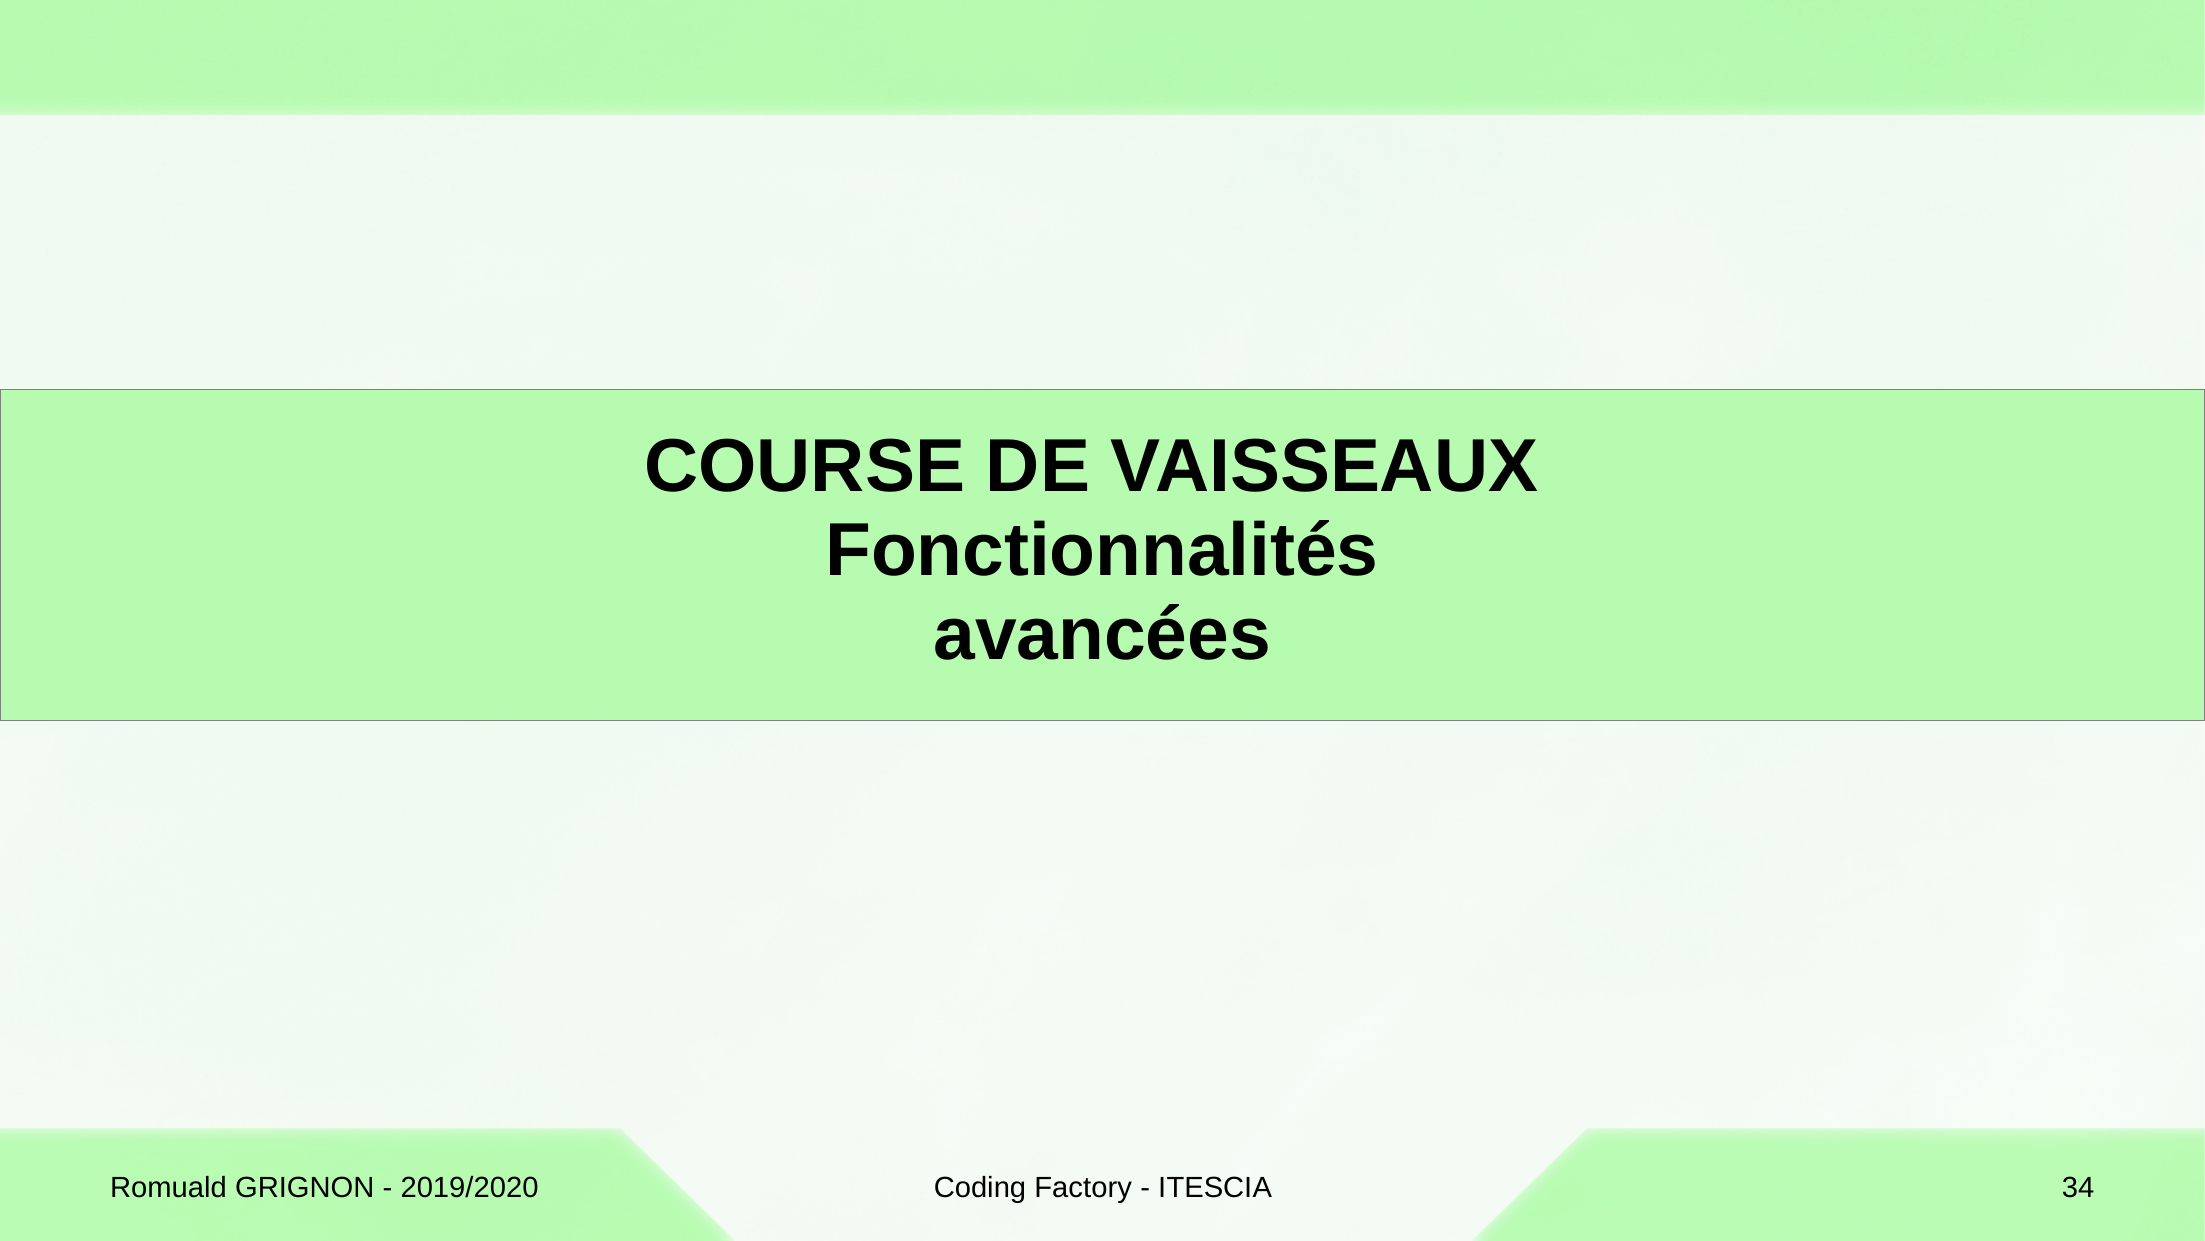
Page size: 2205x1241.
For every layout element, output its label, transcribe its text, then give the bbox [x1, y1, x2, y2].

picture [0, 721, 2205, 1241]
text_box [2095, 389, 2205, 721]
text_box [0, 389, 110, 721]
picture [0, 0, 2205, 389]
subtitle COURSE DE VAISSEAUX Fonctionnalités avancées [110, 108, 2095, 1168]
